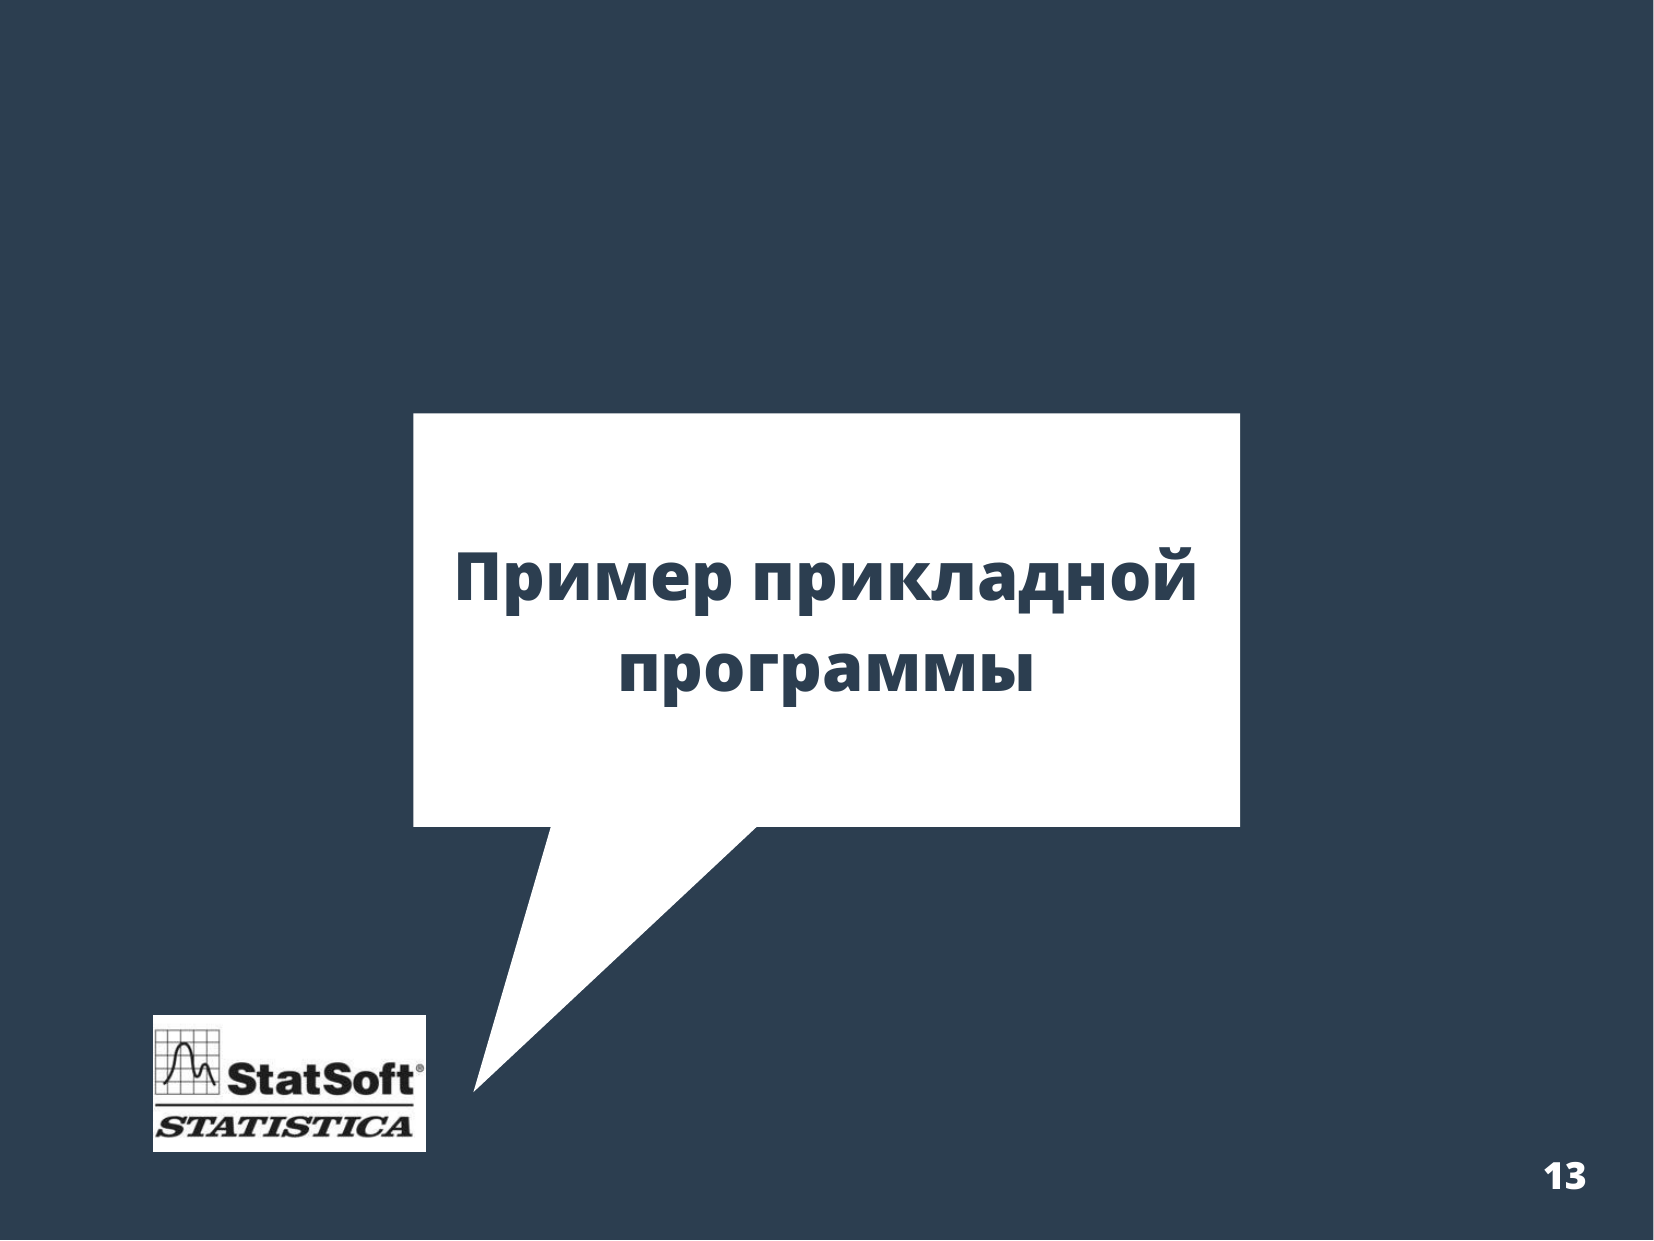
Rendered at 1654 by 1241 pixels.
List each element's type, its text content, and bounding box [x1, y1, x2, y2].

picture [153, 1015, 426, 1152]
title Пример прикладной программы [442, 442, 1211, 798]
